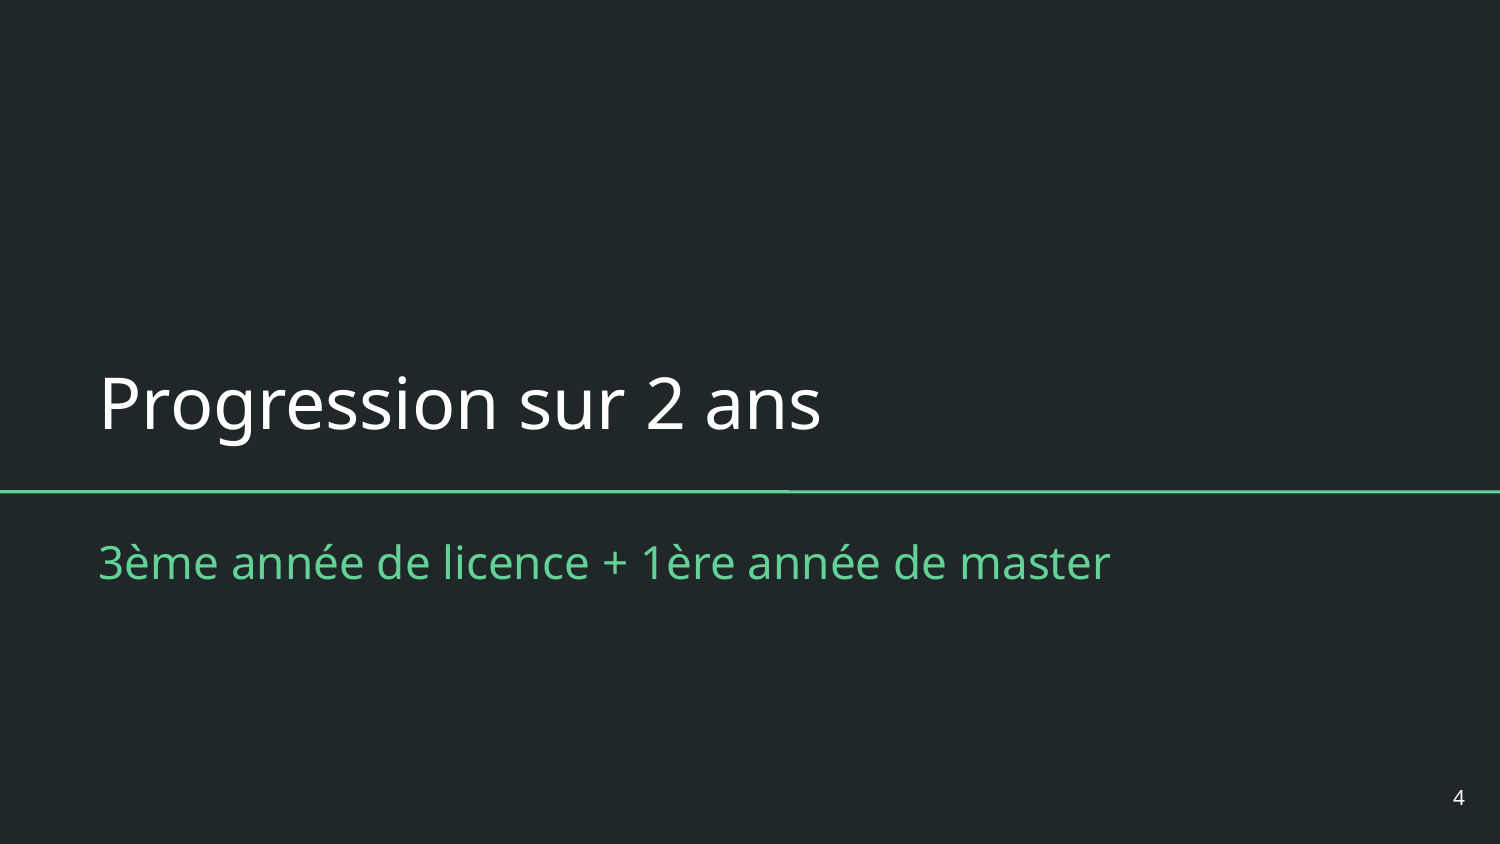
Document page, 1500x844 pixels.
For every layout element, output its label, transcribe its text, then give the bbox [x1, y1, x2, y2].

text_box 3ème année de licence + 1ère année de master [83, 518, 1447, 604]
slide_number <numéro> [1389, 764, 1480, 830]
title Progression sur 2 ans [83, 337, 1417, 466]
